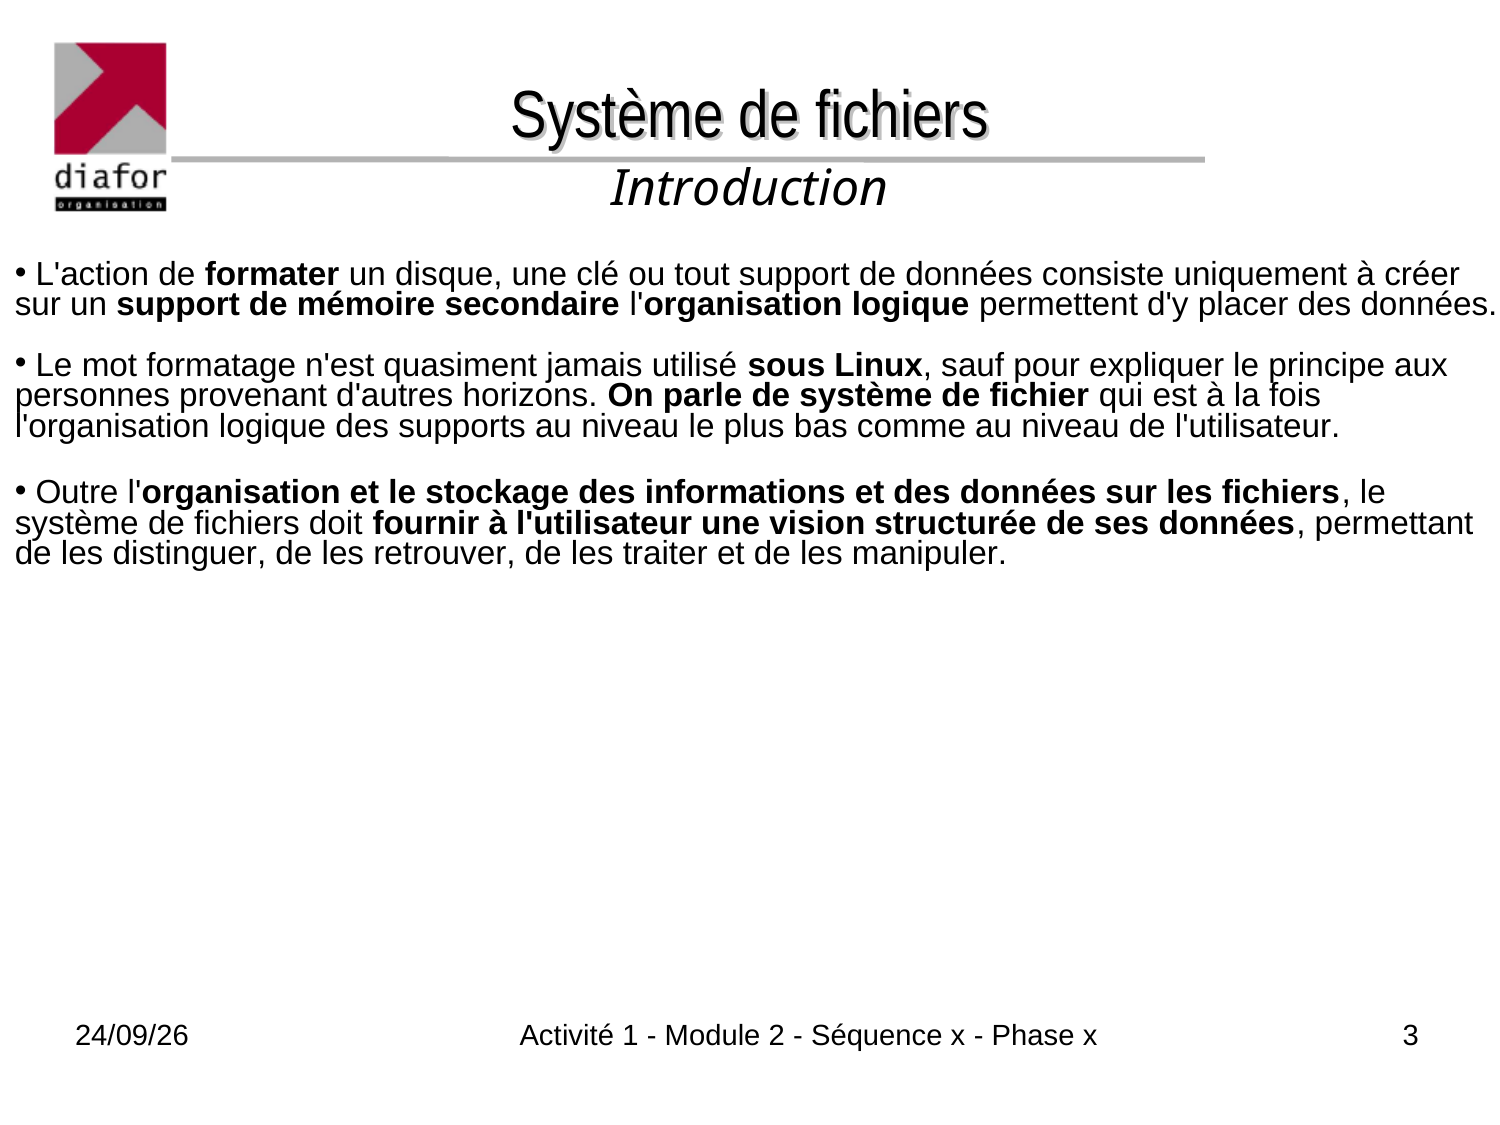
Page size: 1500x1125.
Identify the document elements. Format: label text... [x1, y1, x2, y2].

title Système de fichiers Introduction [75, 45, 1426, 250]
picture [53, 42, 168, 213]
text_box Outre l'organisation et le stockage des informations et des données sur les fichiers, le système de fichiers doit fournir à l'utilisateur une vision structurée de ses données, permettant de les distinguer, de les retrouver, de les traiter et de les manipuler. [0, 472, 1498, 579]
text_box L'action de formater un disque, une clé ou tout support de données consiste uniquement à créer sur un support de mémoire secondaire l'organisation logique permettent d'y placer des données. Le mot formatage n'est quasiment jamais utilisé sous Linux, sauf pour expliquer le principe aux personnes provenant d'autres horizons. On parle de système de fichier qui est à la fois l'organisation logique des supports au niveau le plus bas comme au niveau de l'utilisateur. [0, 253, 1500, 481]
